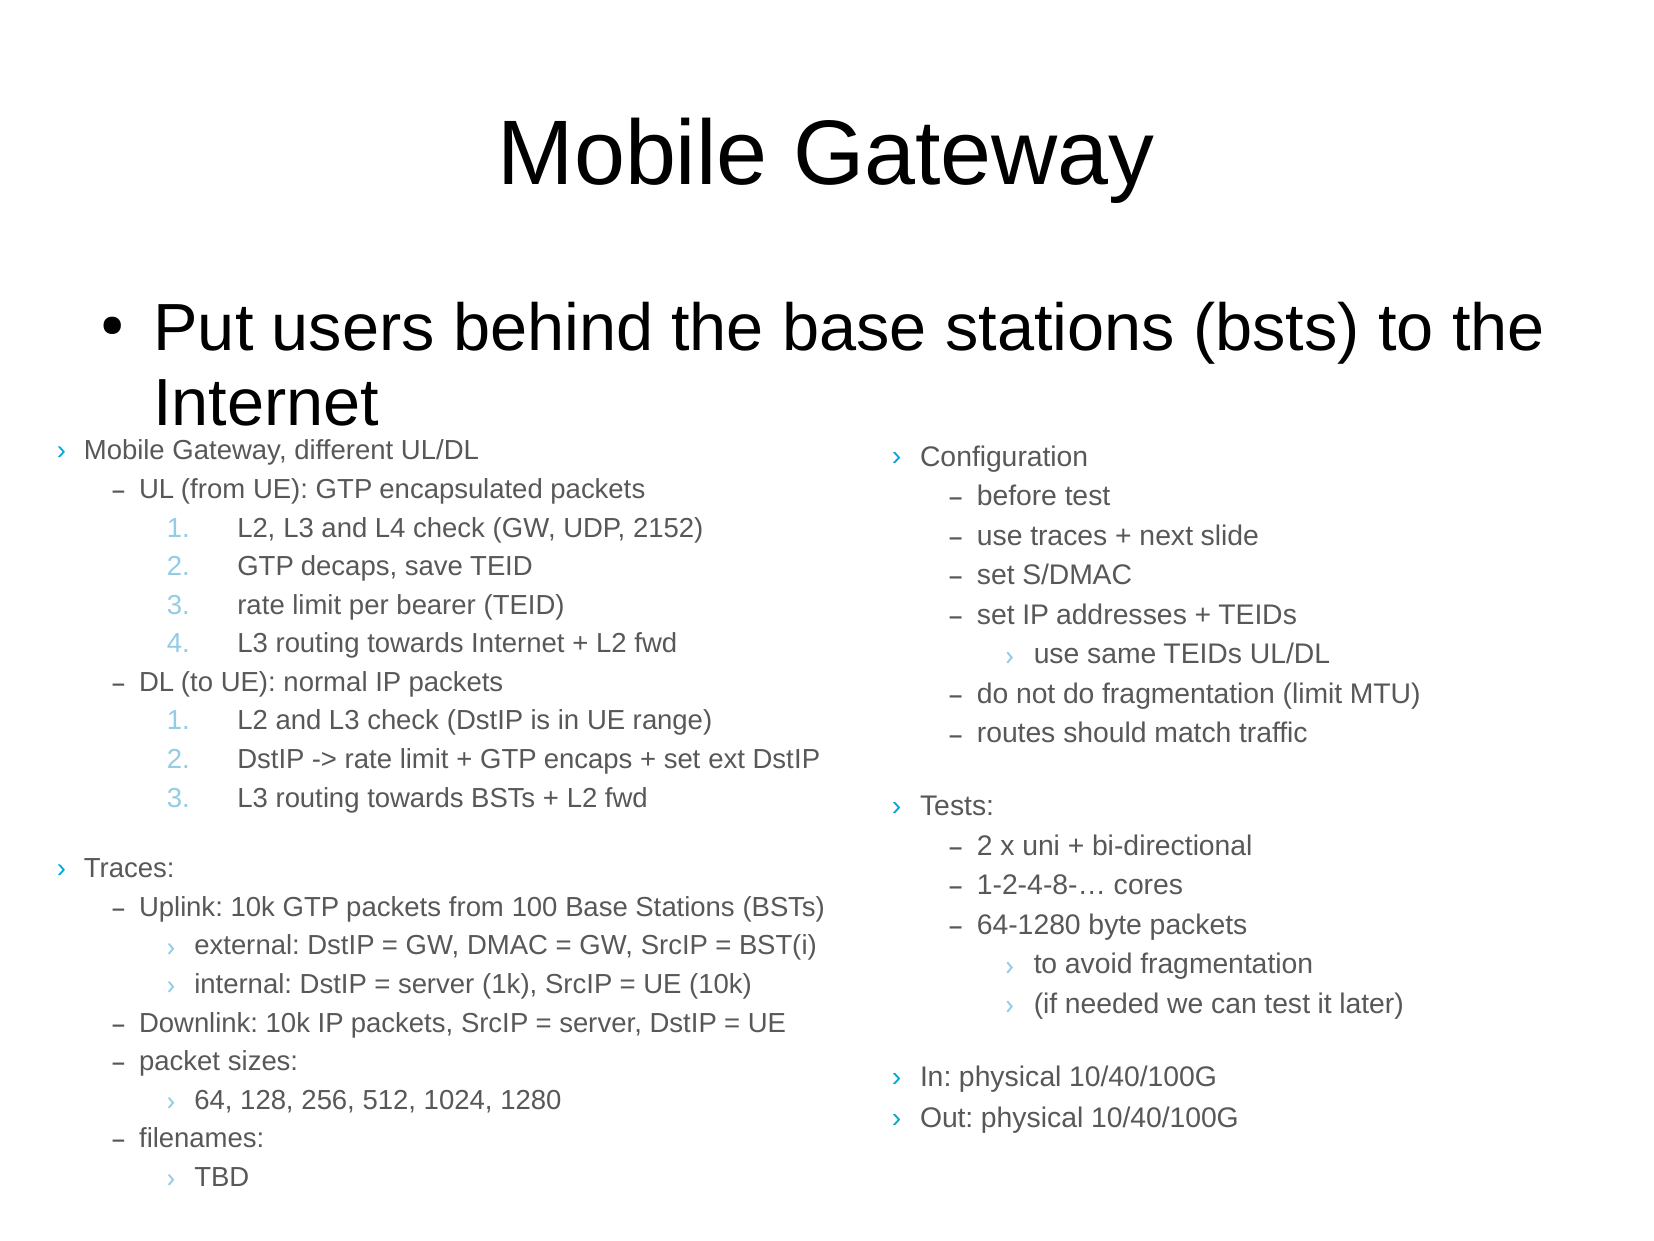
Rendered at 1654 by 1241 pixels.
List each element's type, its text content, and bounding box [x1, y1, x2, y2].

text_box Configuration before test use traces + next slide set S/DMAC set IP addresses + TEIDs use same TEIDs UL/DL do not do fragmentation (limit MTU) routes should match traffic Tests: 2 x uni + bi-directional 1-2-4-8-… cores 64-1280 byte packets to avoid fragmentation (if needed we can test it later) In: physical 10/40/100G Out: physical 10/40/100G [880, 440, 1572, 1139]
title Mobile Gateway [82, 49, 1571, 257]
list Put users behind the base stations (bsts) to the Internet [82, 290, 1571, 1010]
text_box Mobile Gateway, different UL/DL UL (from UE): GTP encapsulated packets L2, L3 and L4 check (GW, UDP, 2152) GTP decaps, save TEID rate limit per bearer (TEID) L3 routing towards Internet + L2 fwd DL (to UE): normal IP packets L2 and L3 check (DstIP is in UE range) DstIP -> rate limit + GTP encaps + set ext DstIP L3 routing towards BSTs + L2 fwd Traces: Uplink: 10k GTP packets from 100 Base Stations (BSTs) external: DstIP = GW, DMAC = GW, SrcIP = BST(i) internal: DstIP = server (1k), SrcIP = UE (10k) Downlink: 10k IP packets, SrcIP = server, DstIP = UE packet sizes: 64, 128, 256, 512, 1024, 1280 filenames: TBD [45, 435, 841, 1216]
